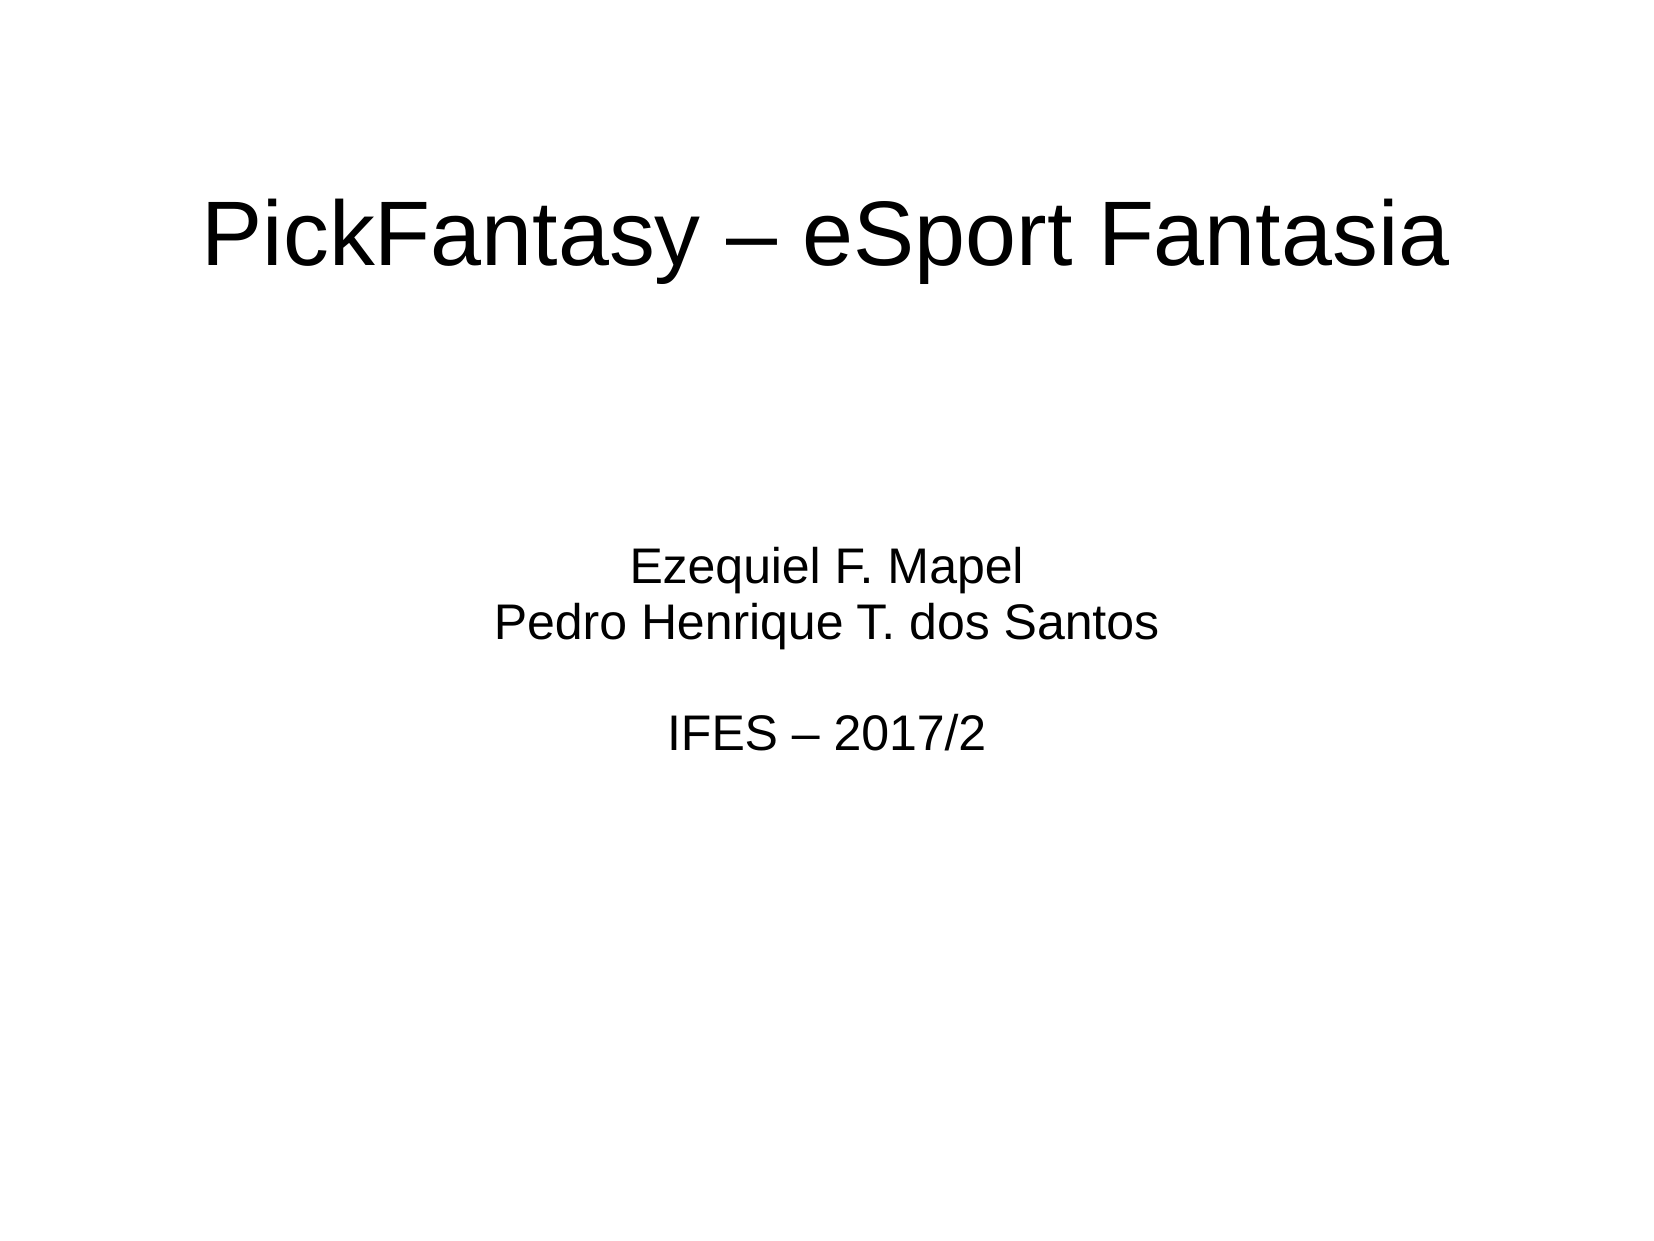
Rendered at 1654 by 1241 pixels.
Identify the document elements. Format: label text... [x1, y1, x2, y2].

subtitle Ezequiel F. Mapel Pedro Henrique T. dos Santos IFES – 2017/2 [82, 290, 1571, 1010]
title PickFantasy – eSport Fantasia [82, 129, 1571, 290]
